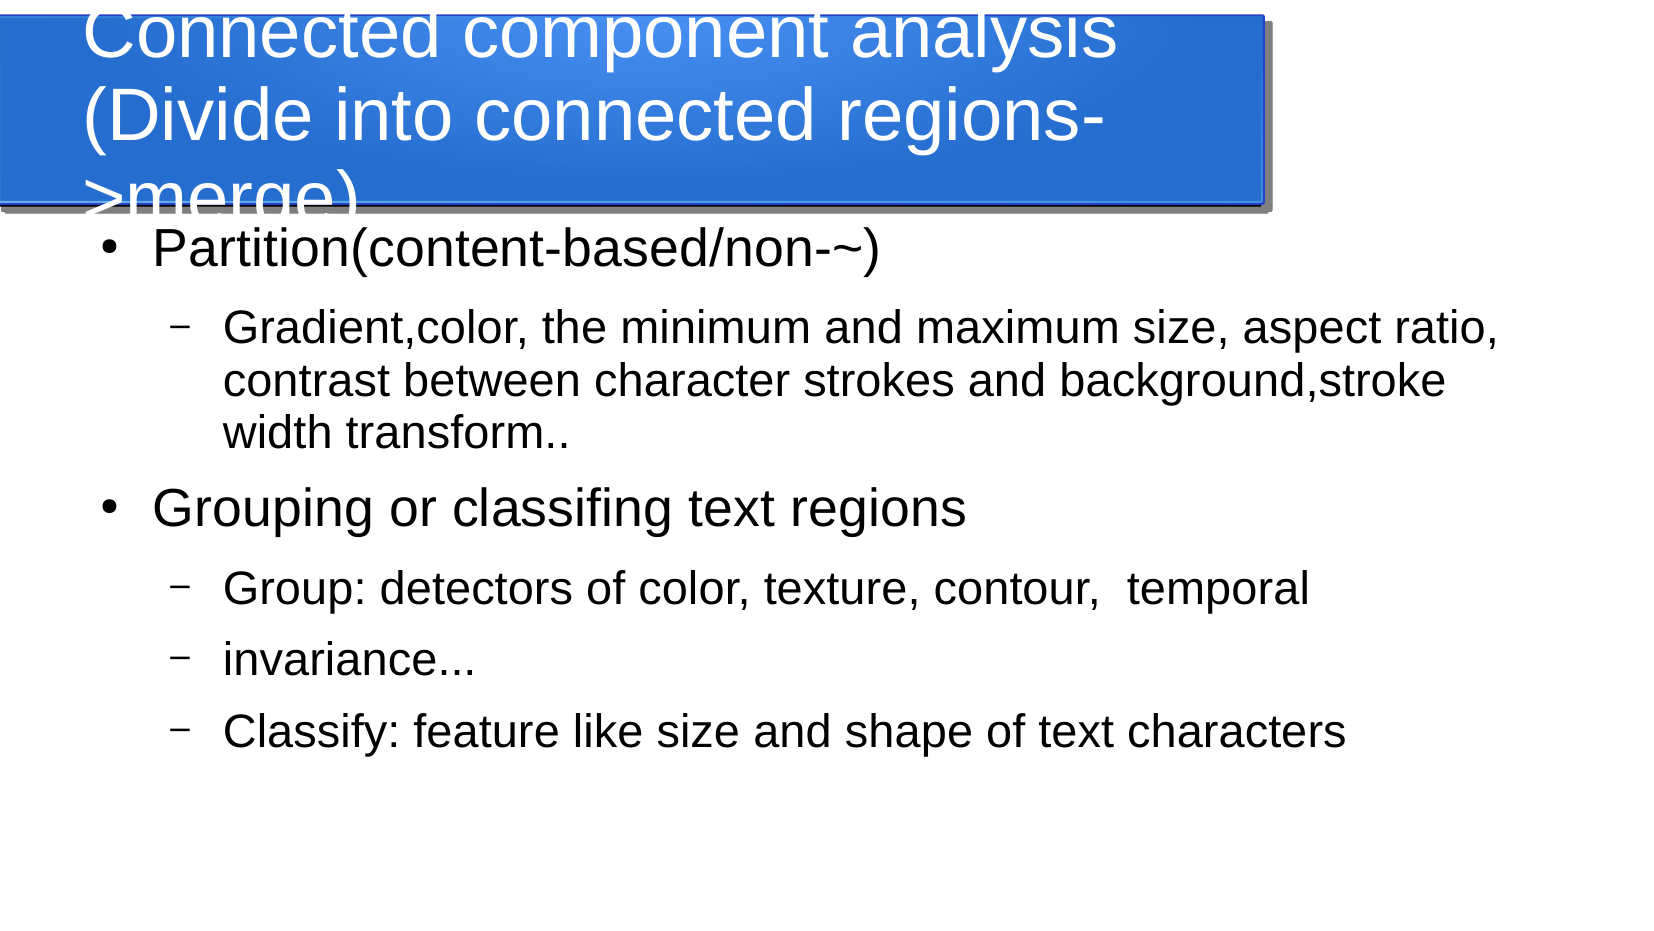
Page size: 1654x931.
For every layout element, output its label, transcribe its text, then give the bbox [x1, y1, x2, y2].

title Connected component analysis (Divide into connected regions->merge) [82, 0, 1250, 217]
list Partition(content-based/non-~) Gradient,color, the minimum and maximum size, aspect ratio, contrast between character strokes and background,stroke width transform.. Grouping or classifing text regions Group: detectors of color, texture, contour, temporal invariance... Classify: feature like size and shape of text characters [82, 217, 1538, 758]
